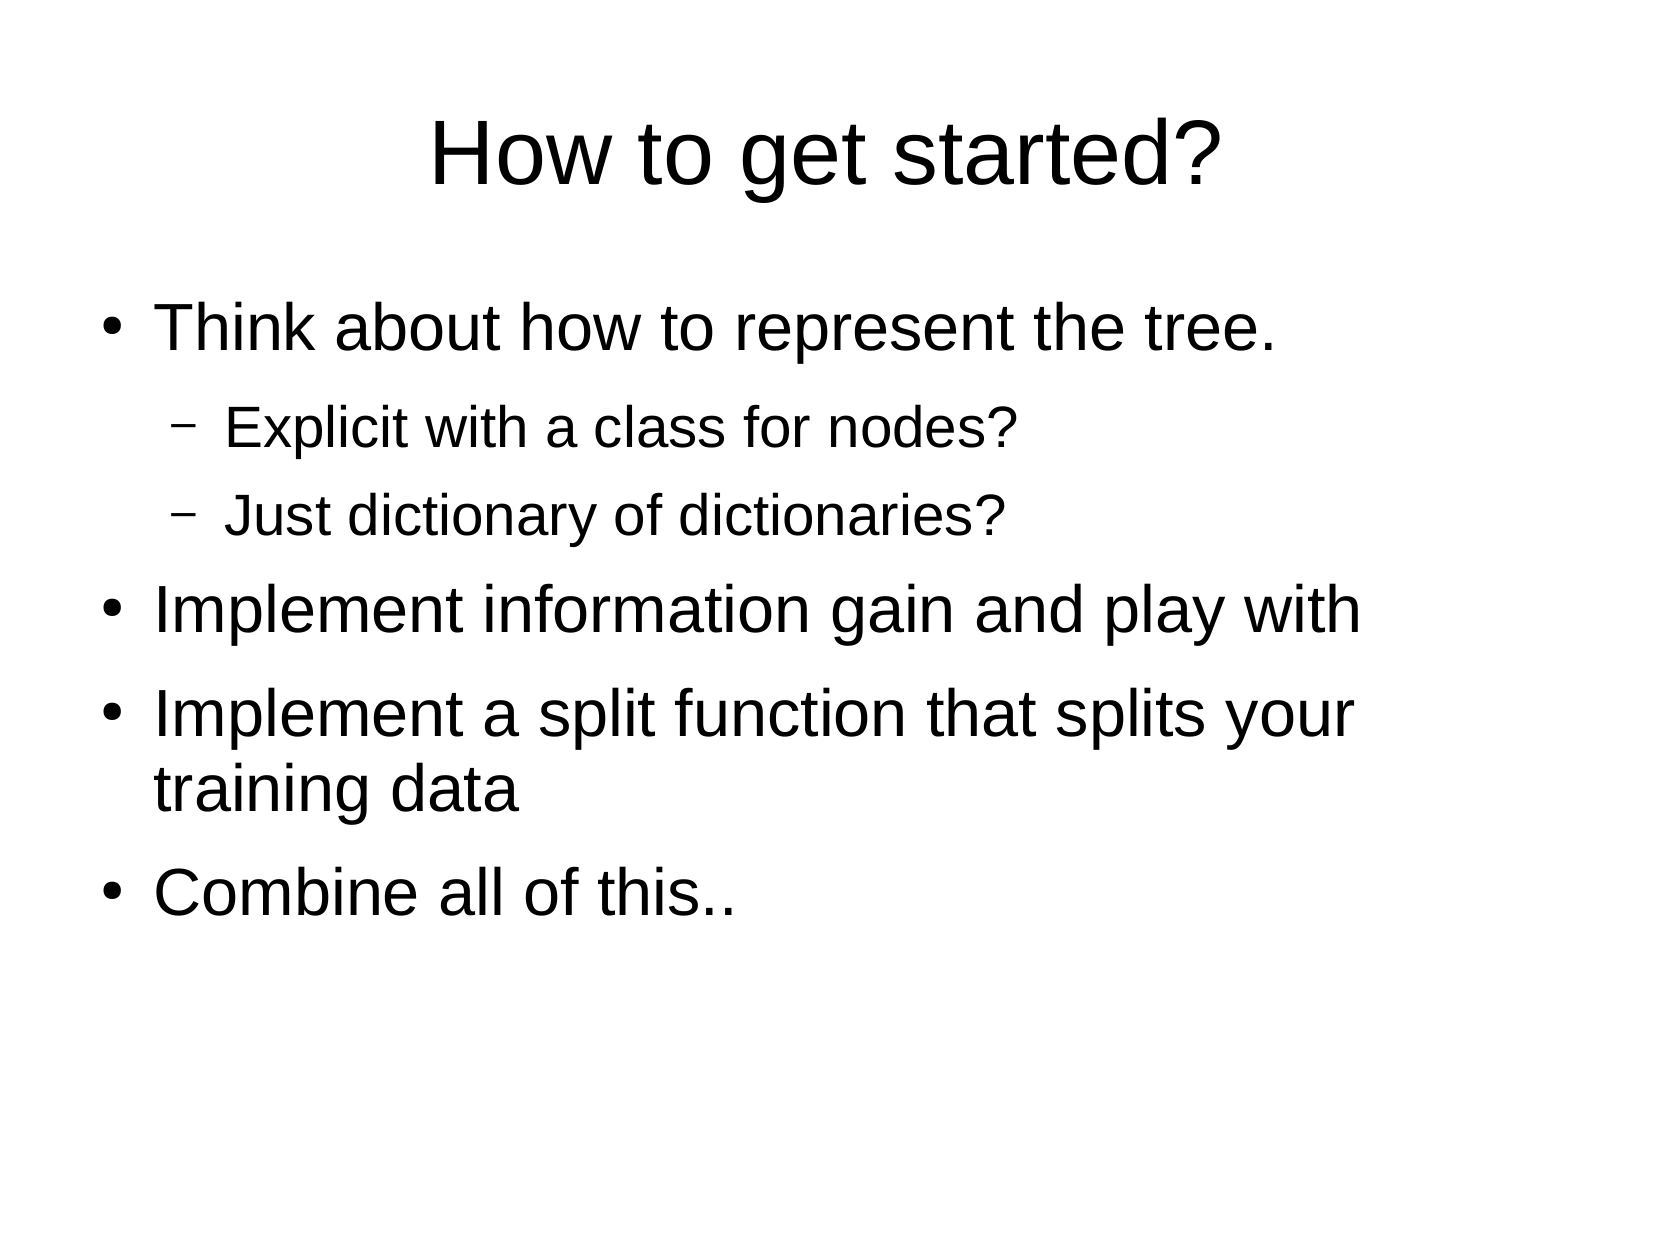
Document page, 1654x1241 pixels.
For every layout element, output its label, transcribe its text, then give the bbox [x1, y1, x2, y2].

list Think about how to represent the tree. Explicit with a class for nodes? Just dictionary of dictionaries? Implement information gain and play with Implement a split function that splits your training data Combine all of this.. [82, 290, 1571, 1010]
title How to get started? [82, 49, 1571, 257]
